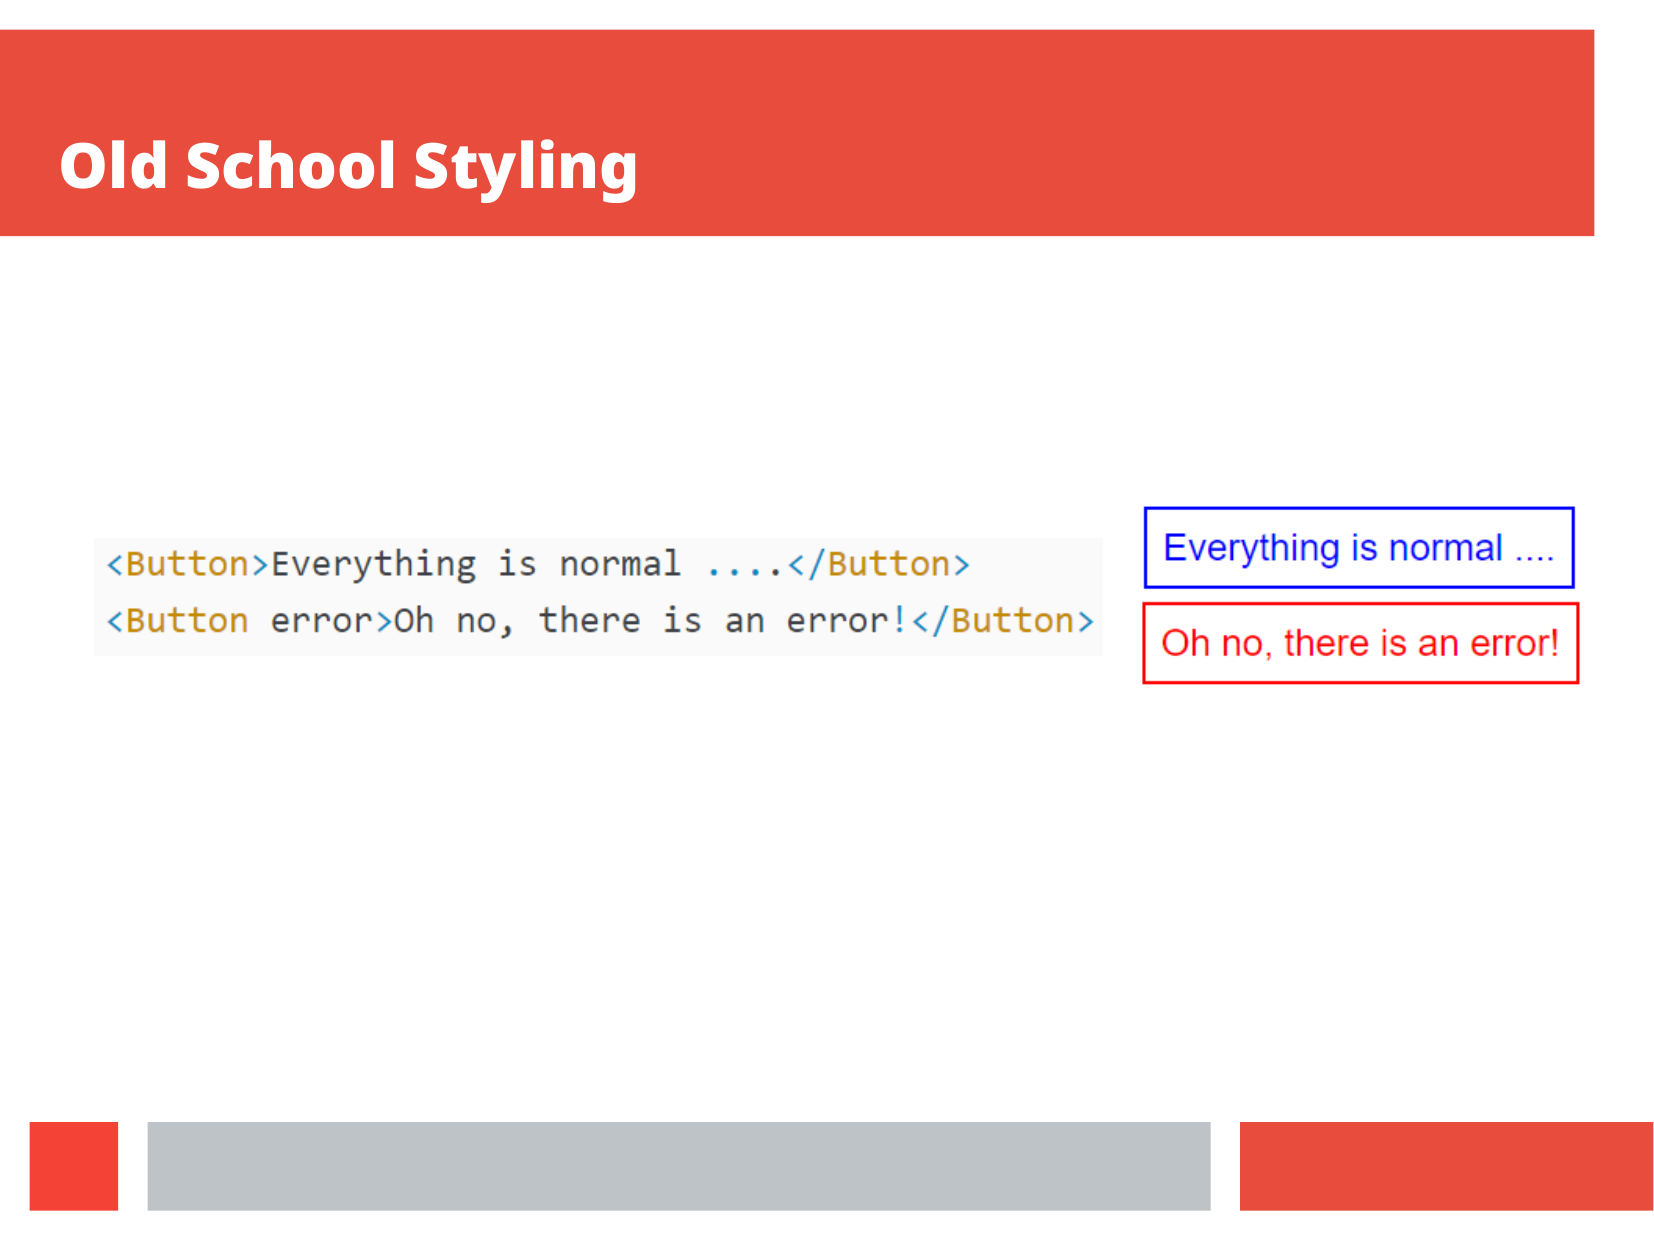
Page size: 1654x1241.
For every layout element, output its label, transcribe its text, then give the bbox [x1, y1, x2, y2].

title Old School Styling [59, 59, 1595, 207]
picture [94, 538, 1103, 656]
picture [1138, 499, 1586, 694]
